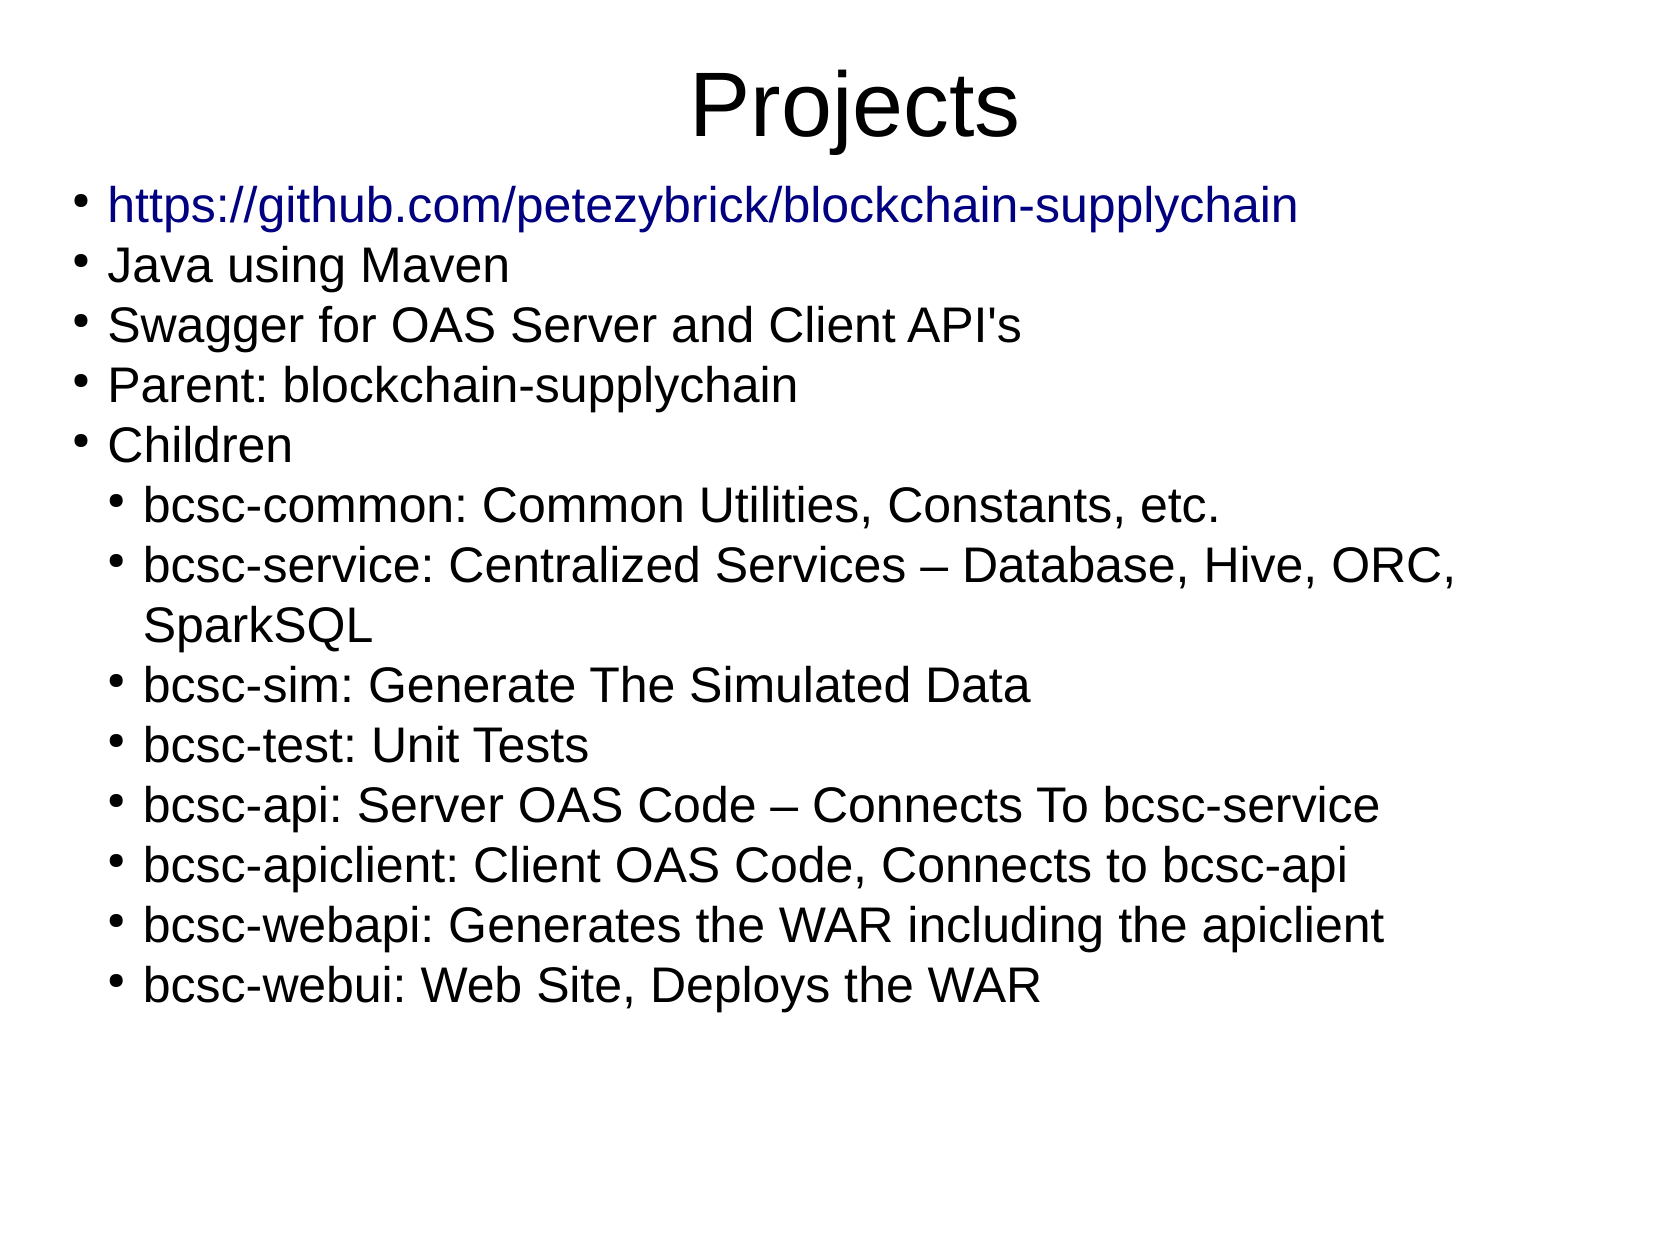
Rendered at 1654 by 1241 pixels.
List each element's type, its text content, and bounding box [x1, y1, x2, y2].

text_box https://github.com/petezybrick/blockchain-supplychain Java using Maven Swagger for OAS Server and Client API's Parent: blockchain-supplychain Children bcsc-common: Common Utilities, Constants, etc. bcsc-service: Centralized Services – Database, Hive, ORC, SparkSQL bcsc-sim: Generate The Simulated Data bcsc-test: Unit Tests bcsc-api: Server OAS Code – Connects To bcsc-service bcsc-apiclient: Client OAS Code, Connects to bcsc-api bcsc-webapi: Generates the WAR including the apiclient bcsc-webui: Web Site, Deploys the WAR [71, 171, 1561, 1156]
text_box Projects [105, 48, 1571, 152]
